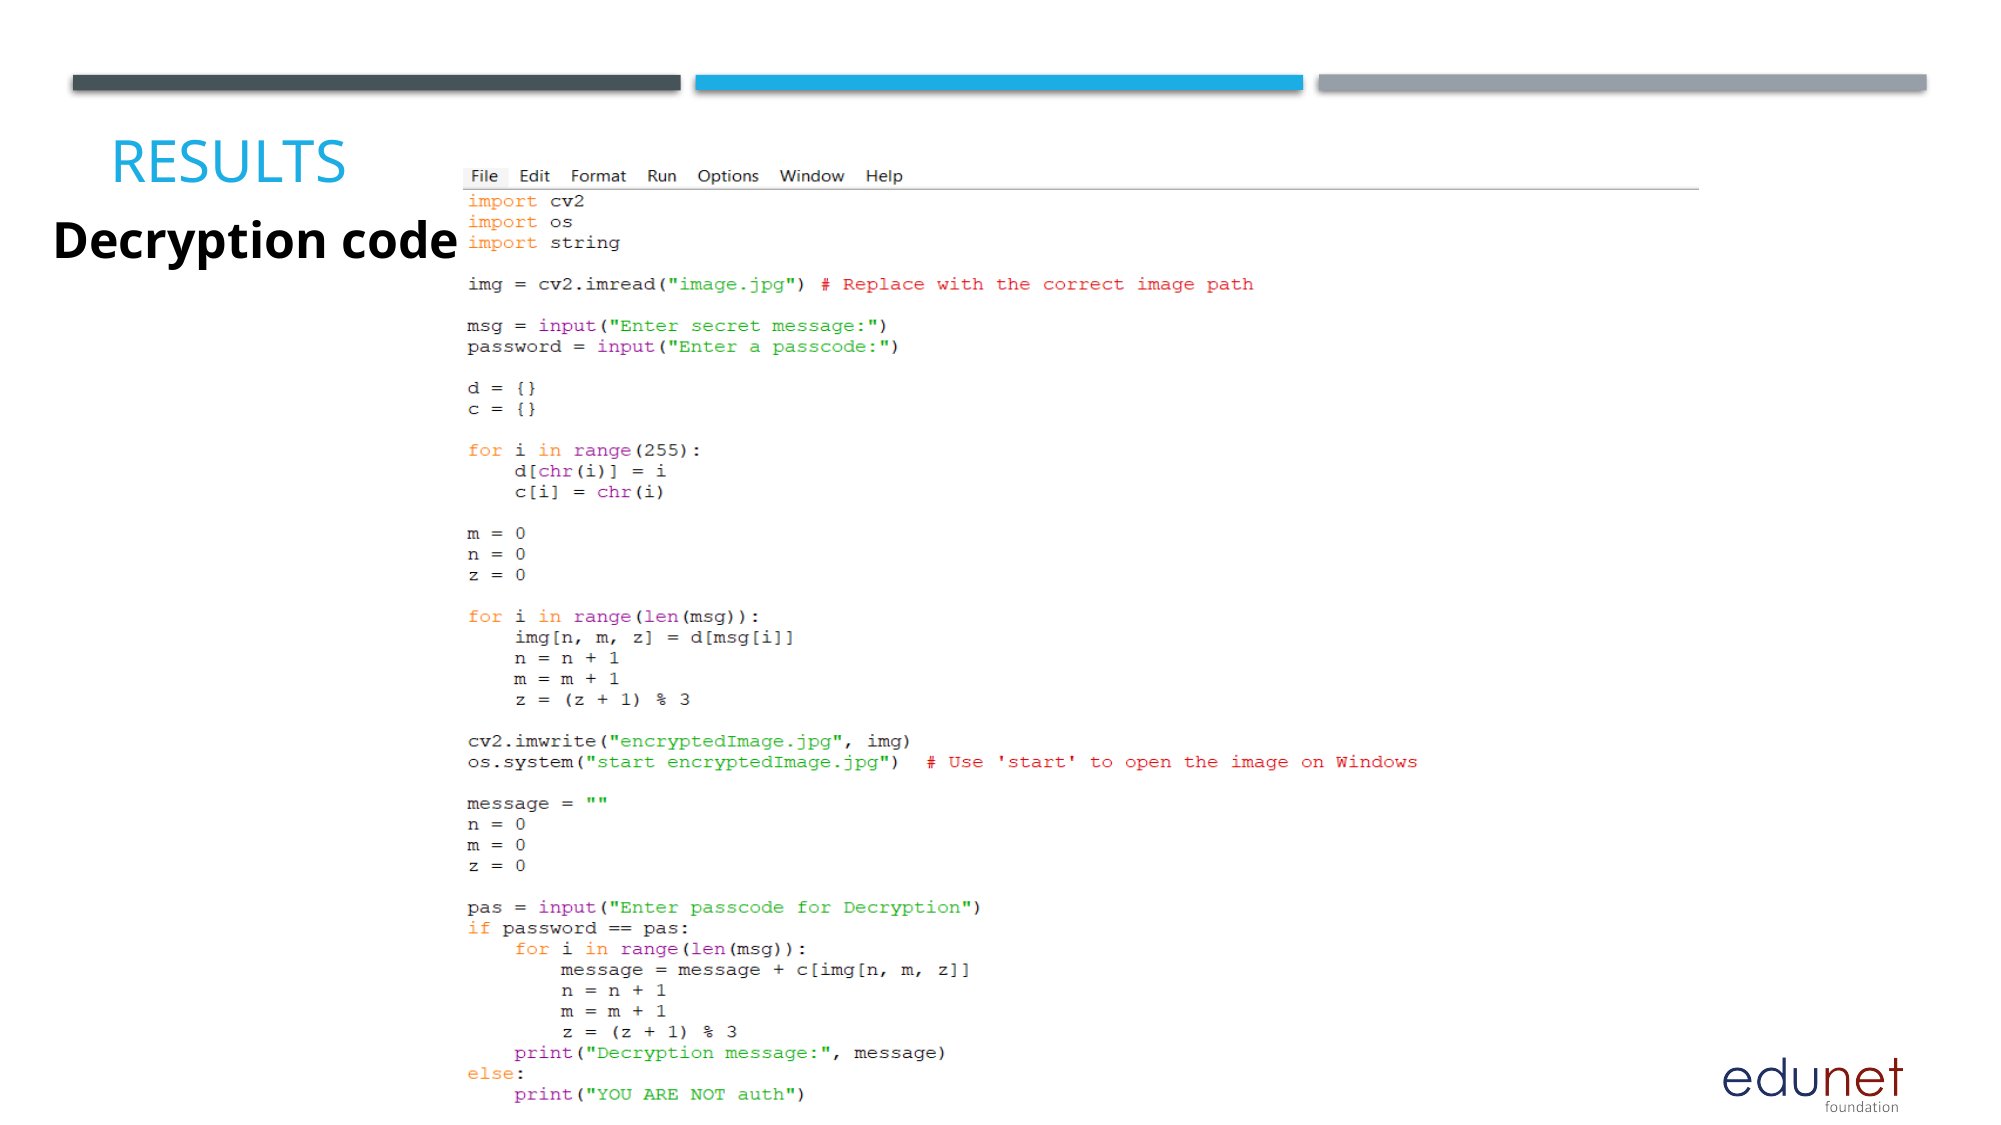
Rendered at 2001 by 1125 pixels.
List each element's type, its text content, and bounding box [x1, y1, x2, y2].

picture [463, 168, 1699, 1125]
title Results [1157, 115, 1905, 202]
picture [1719, 1055, 1905, 1116]
subtitle Decryption code : [0, 0, 1157, 657]
